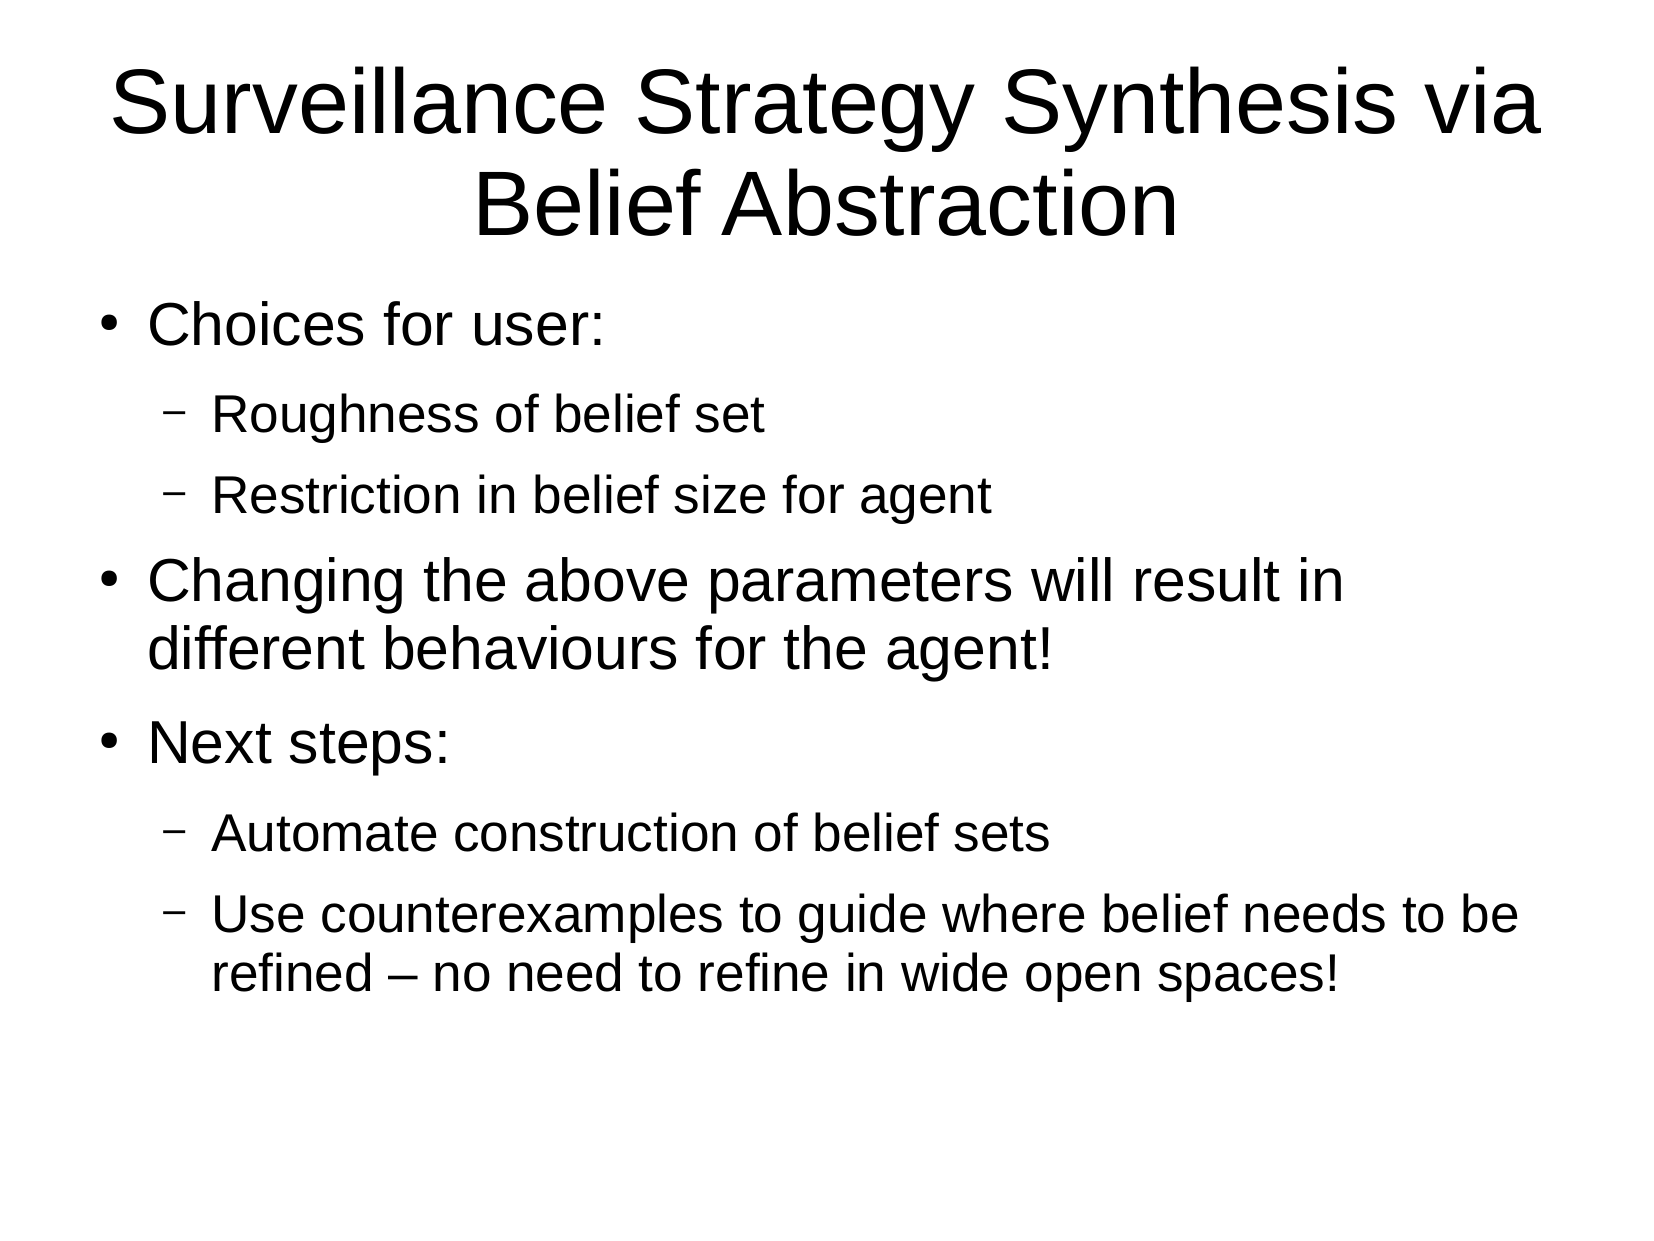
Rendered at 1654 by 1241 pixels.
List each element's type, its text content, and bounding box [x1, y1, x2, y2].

list Choices for user: Roughness of belief set Restriction in belief size for agent Changing the above parameters will result in different behaviours for the agent! Next steps: Automate construction of belief sets Use counterexamples to guide where belief needs to be refined – no need to refine in wide open spaces! [82, 290, 1571, 1010]
title Surveillance Strategy Synthesis via Belief Abstraction [82, 49, 1571, 257]
